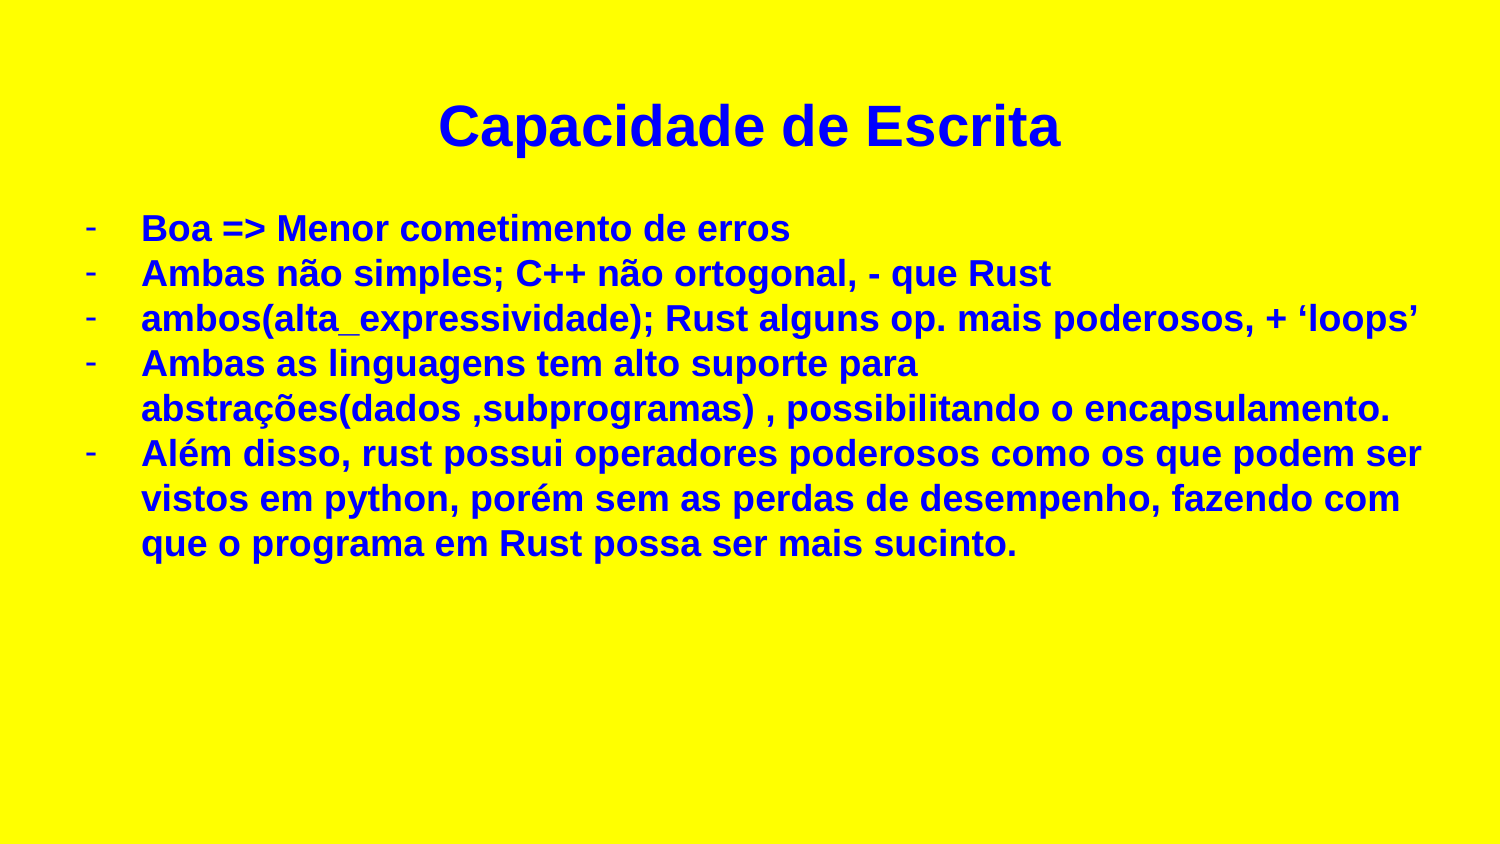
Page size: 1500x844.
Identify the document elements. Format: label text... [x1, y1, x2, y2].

title Capacidade de Escrita [51, 72, 1449, 167]
list Boa => Menor cometimento de erros Ambas não simples; C++ não ortogonal, - que Rust ambos(alta_expressividade); Rust alguns op. mais poderosos, + ‘loops’ Ambas as linguagens tem alto suporte para abstrações(dados ,subprogramas) , possibilitando o encapsulamento. Além disso, rust possui operadores poderosos como os que podem ser vistos em python, porém sem as perdas de desempenho, fazendo com que o programa em Rust possa ser mais sucinto. [51, 189, 1449, 798]
